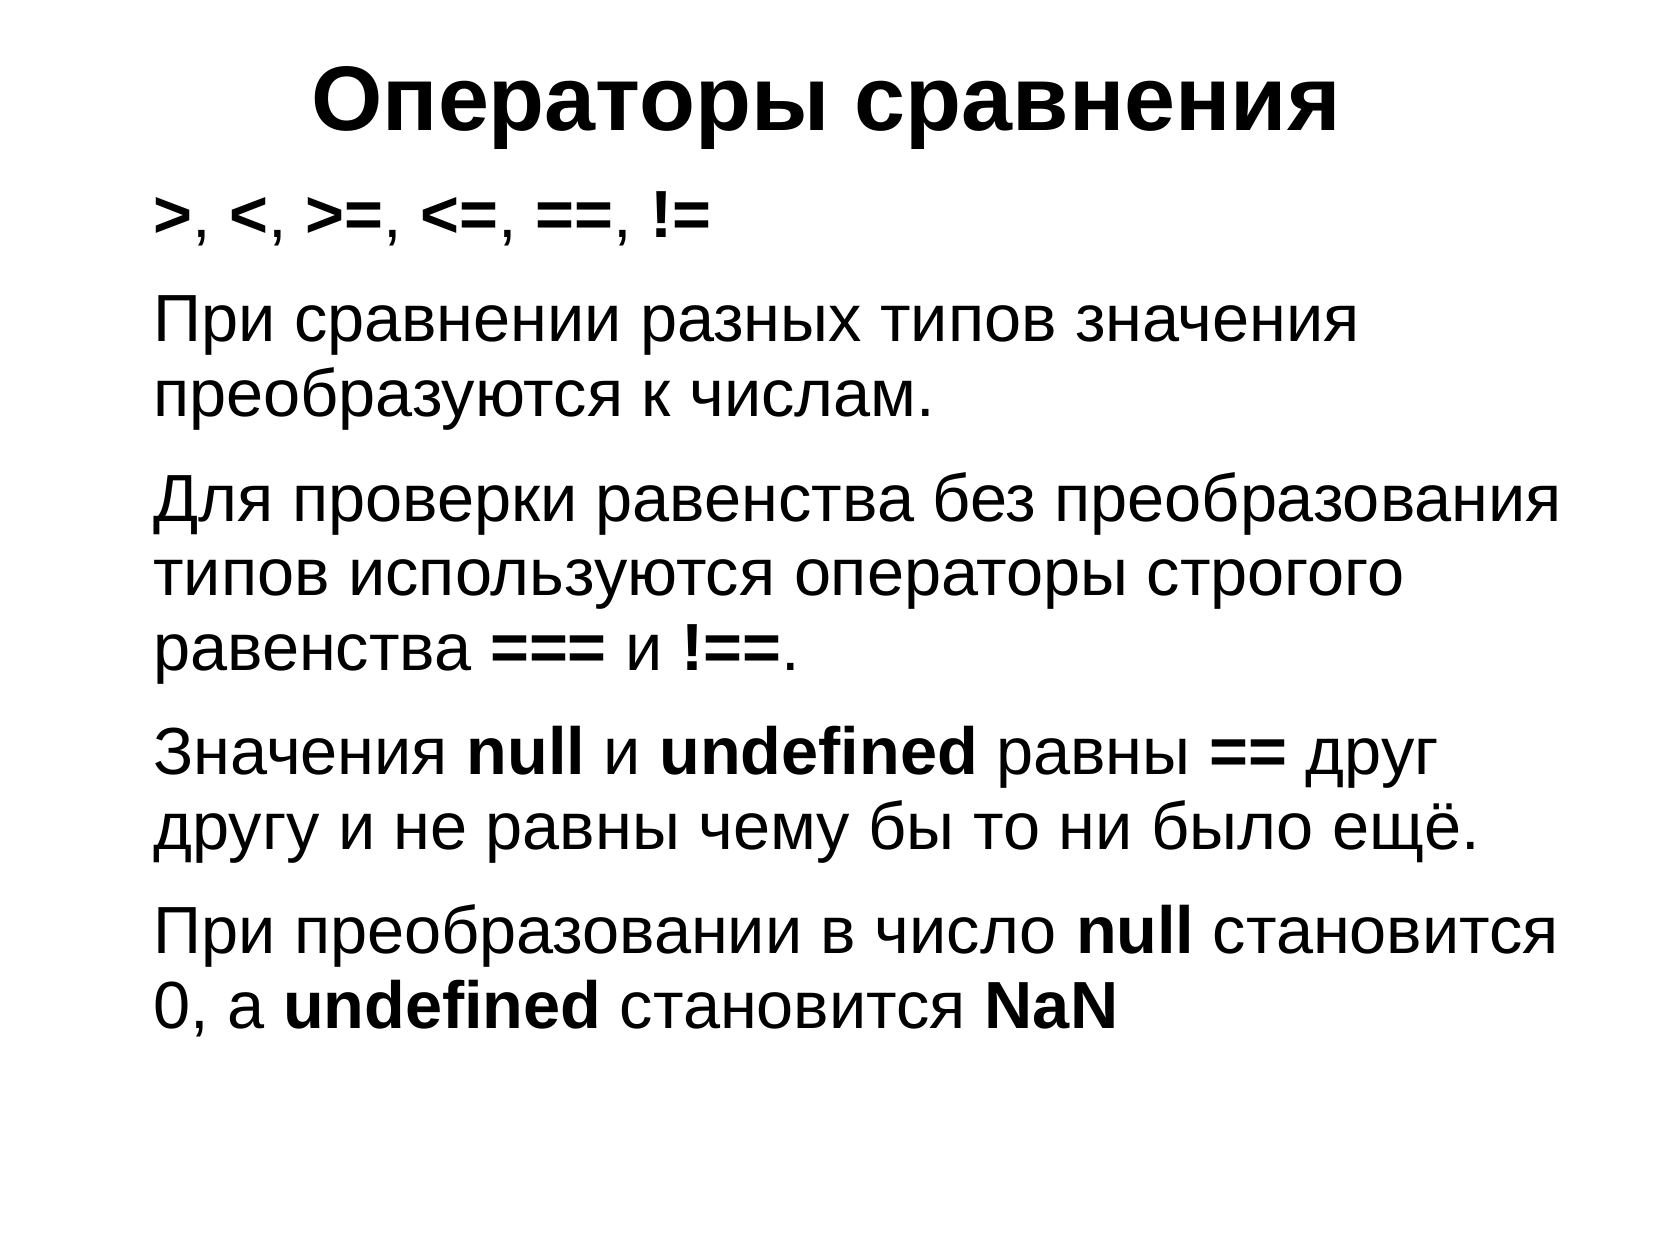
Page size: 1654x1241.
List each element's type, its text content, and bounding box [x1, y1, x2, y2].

title Операторы сравнения [82, 47, 1571, 150]
list >, <, >=, <=, ==, != При сравнении разных типов значения преобразуются к числам. Для проверки равенства без преобразования типов используются операторы строгого равенства === и !==. Значения null и undefined равны == друг другу и не равны чему бы то ни было ещё. При преобразовании в число null становится 0, а undefined становится NaN [82, 177, 1571, 1182]
